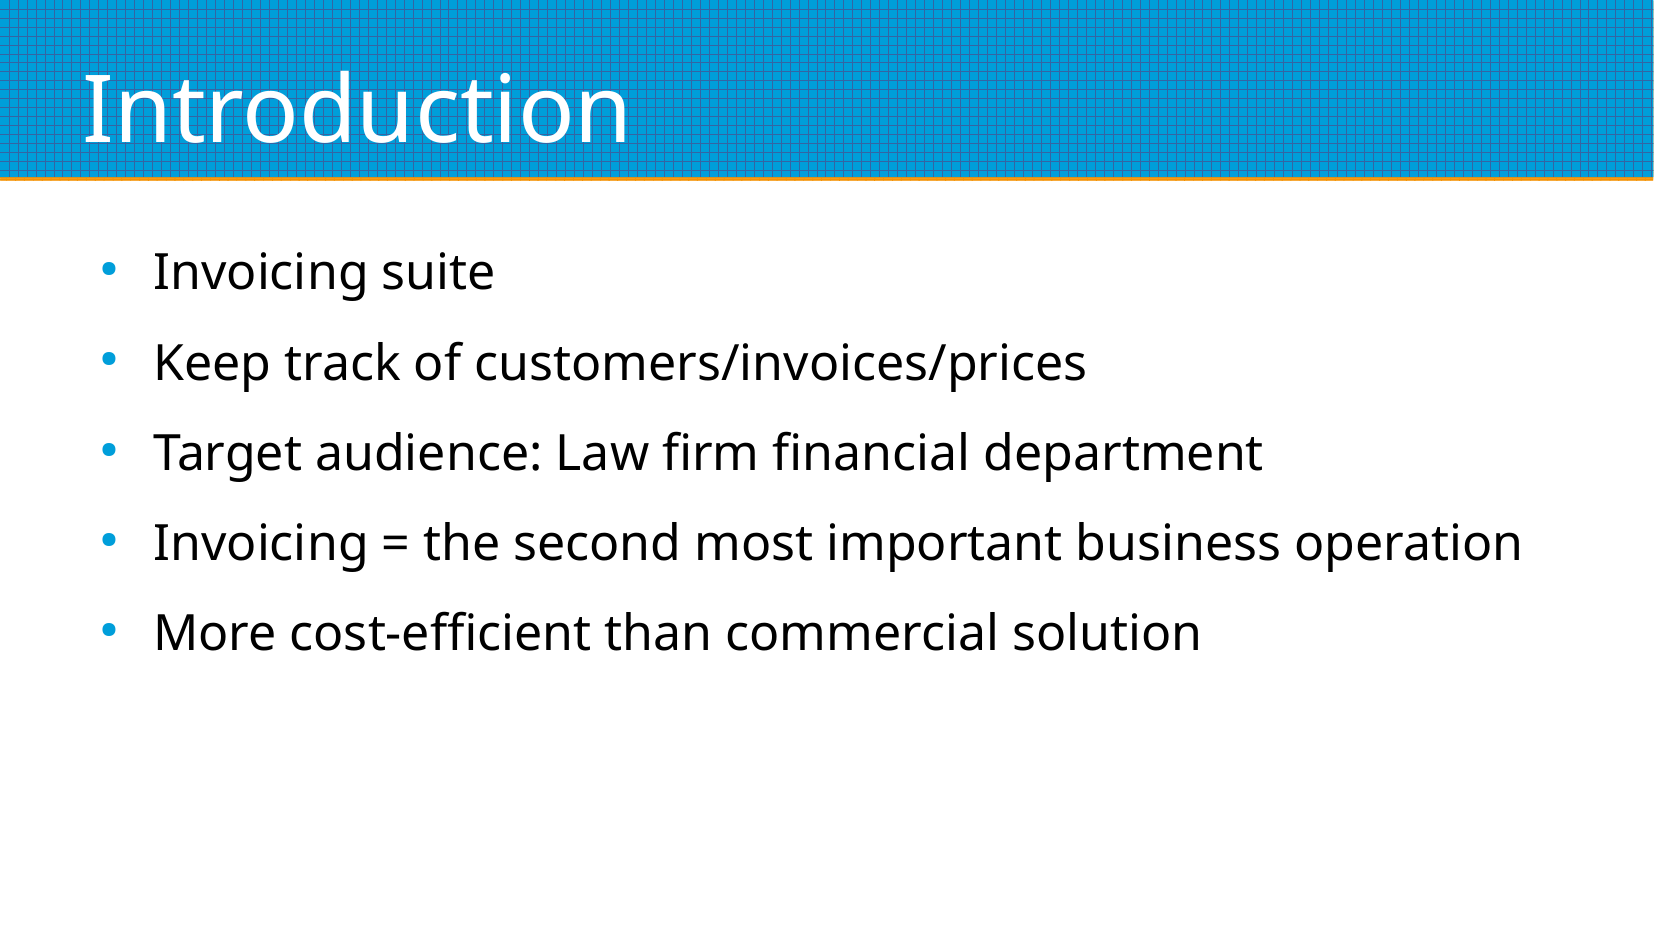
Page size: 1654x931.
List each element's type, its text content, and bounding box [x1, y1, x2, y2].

list Invoicing suite Keep track of customers/invoices/prices Target audience: Law firm financial department Invoicing = the second most important business operation More cost-efficient than commercial solution [82, 236, 1563, 811]
title Introduction [82, 14, 1571, 171]
